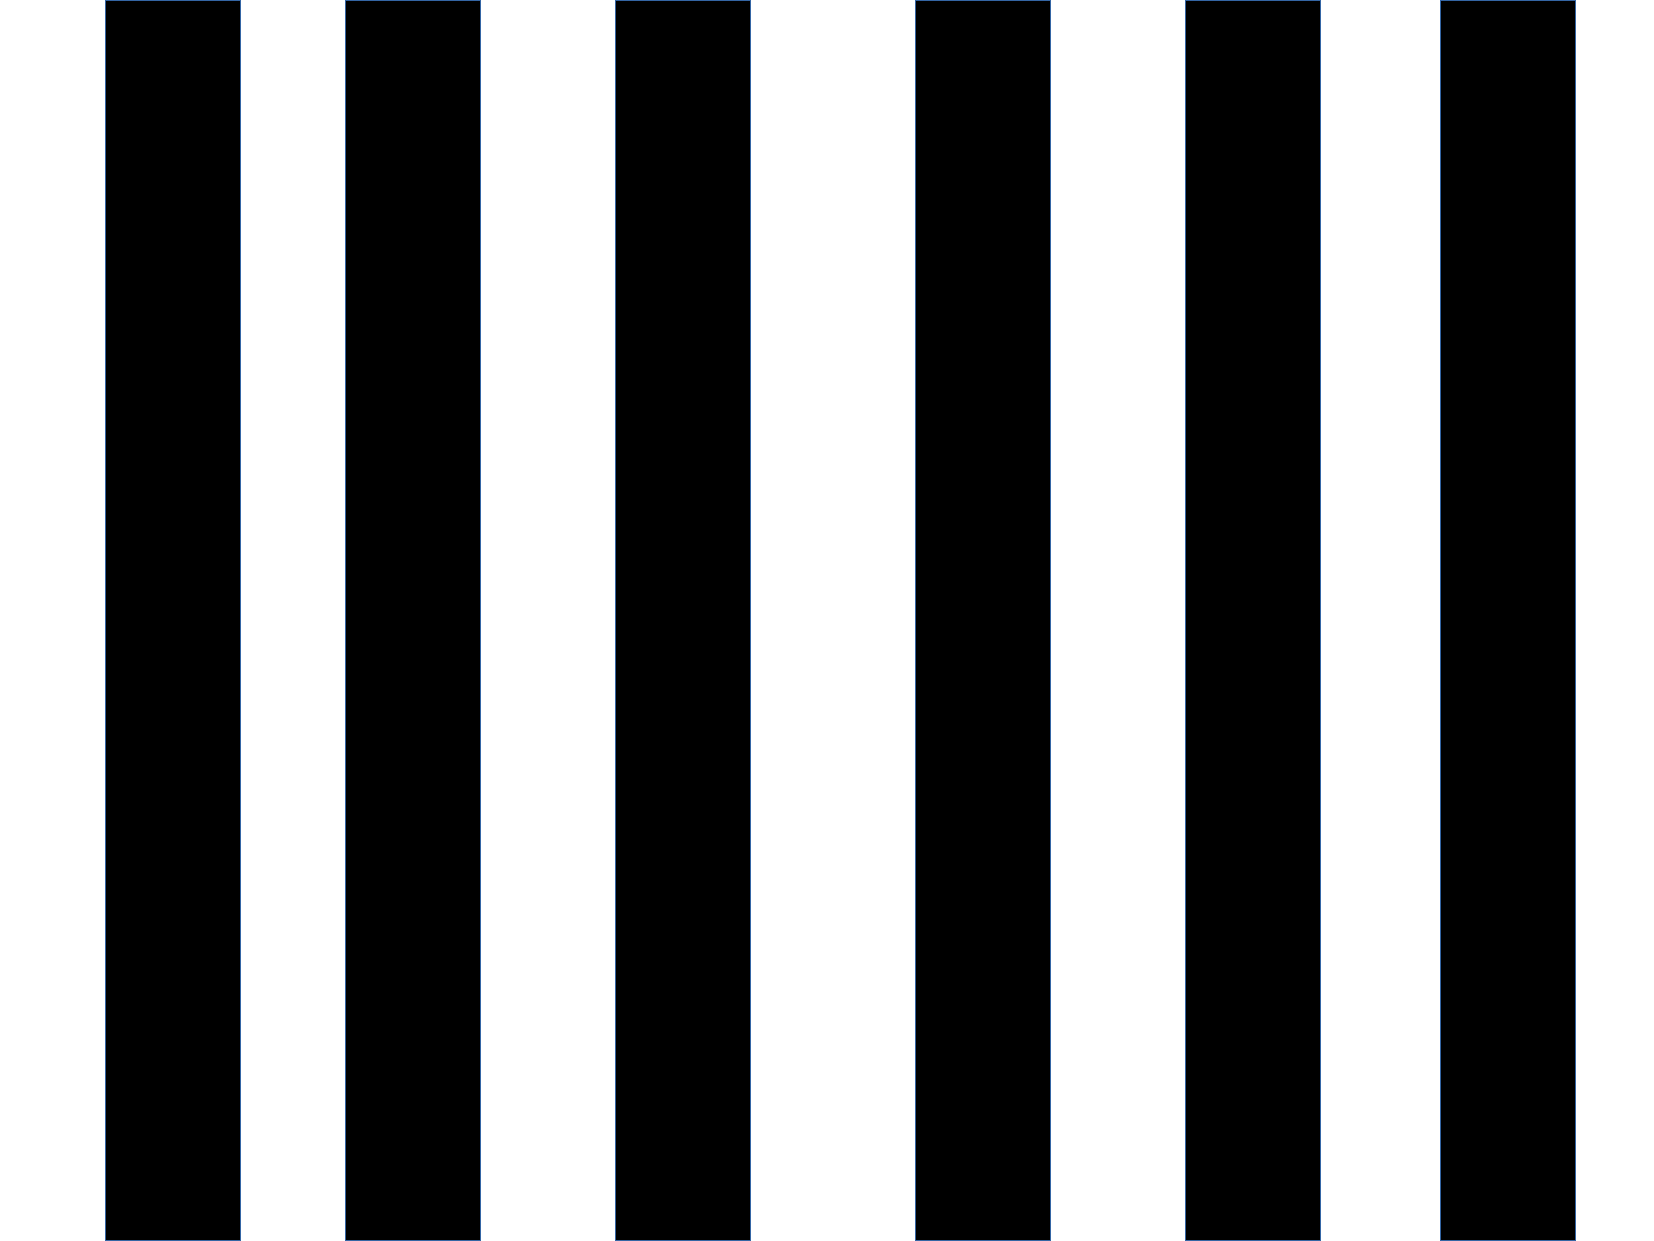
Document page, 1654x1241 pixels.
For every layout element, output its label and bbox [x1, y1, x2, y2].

text_box [345, 0, 481, 1241]
text_box [1185, 0, 1321, 1241]
text_box [105, 0, 241, 1241]
text_box [615, 0, 751, 1241]
text_box [915, 0, 1051, 1241]
text_box [1440, 0, 1576, 1241]
